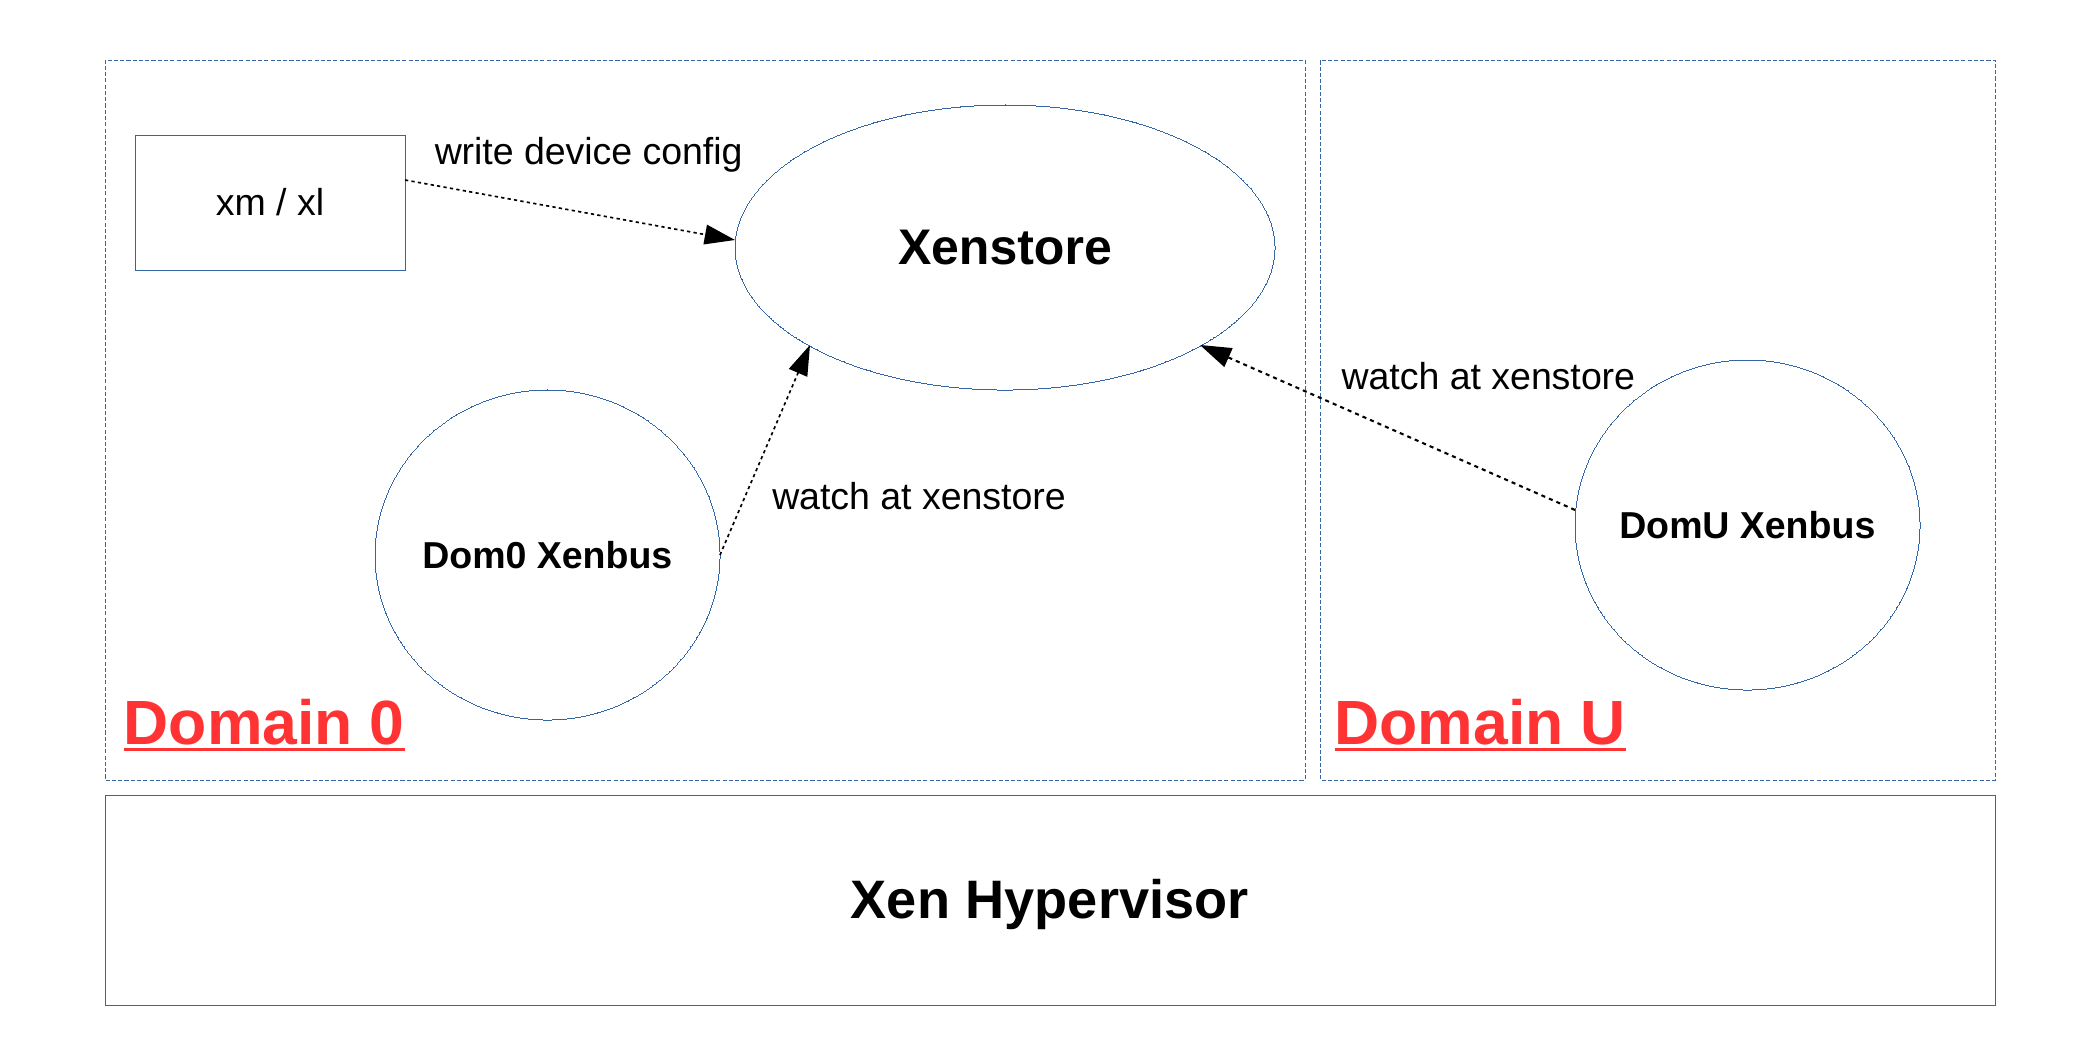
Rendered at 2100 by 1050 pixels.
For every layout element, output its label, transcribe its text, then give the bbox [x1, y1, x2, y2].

text_box xm / xl [135, 135, 406, 271]
text_box Domain 0 [109, 680, 421, 766]
text_box write device config [420, 123, 758, 180]
text_box watch at xenstore [1326, 348, 1651, 405]
text_box Dom0 Xenbus [375, 389, 721, 721]
text_box DomU Xenbus [1575, 360, 1921, 691]
text_box [1320, 60, 1996, 781]
text_box Domain U [1319, 680, 1642, 766]
text_box watch at xenstore [757, 468, 1081, 526]
text_box Xenstore [735, 104, 1276, 391]
text_box [105, 60, 1306, 781]
text_box Xen Hypervisor [105, 795, 1996, 1006]
